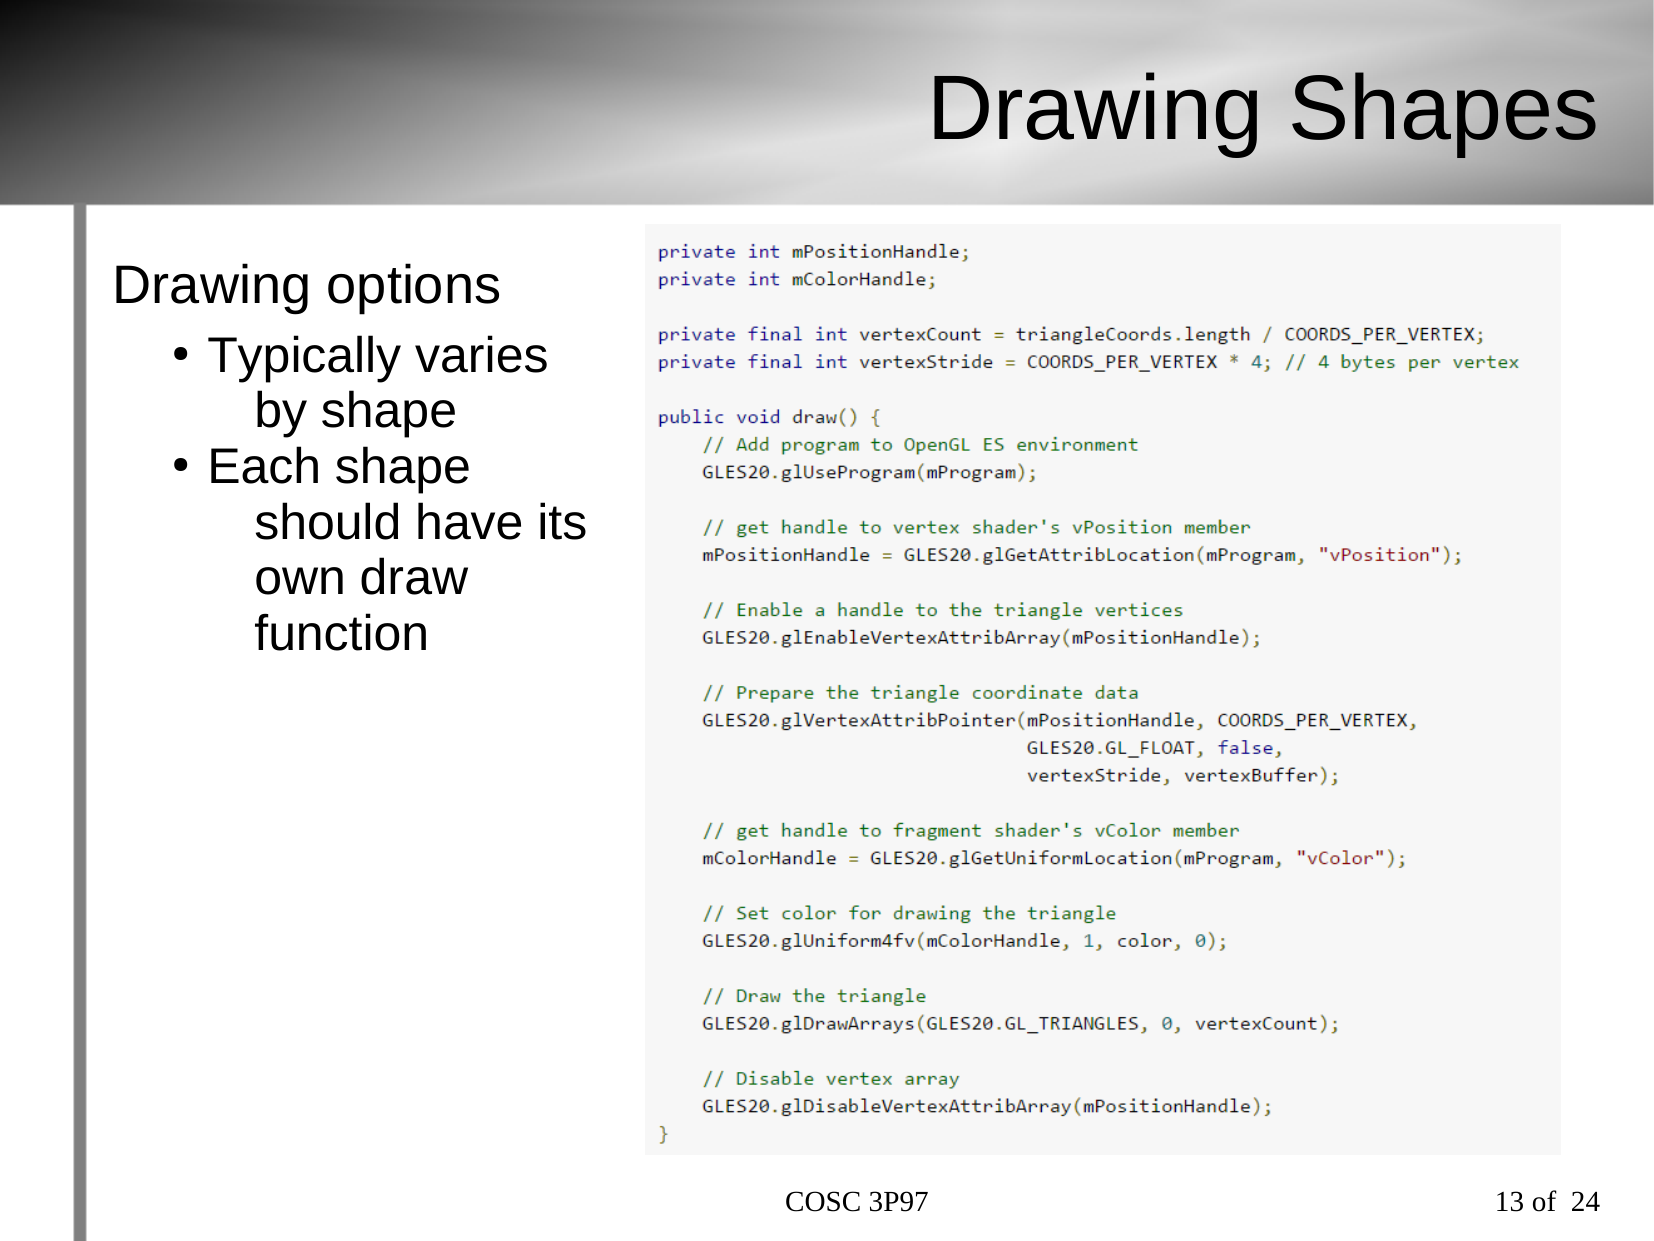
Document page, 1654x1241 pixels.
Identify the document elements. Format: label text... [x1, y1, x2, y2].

list Drawing options Typically varies by shape Each shape should have its own draw function [41, 255, 601, 662]
picture [0, 0, 1654, 1241]
title Drawing Shapes [112, 13, 1601, 201]
